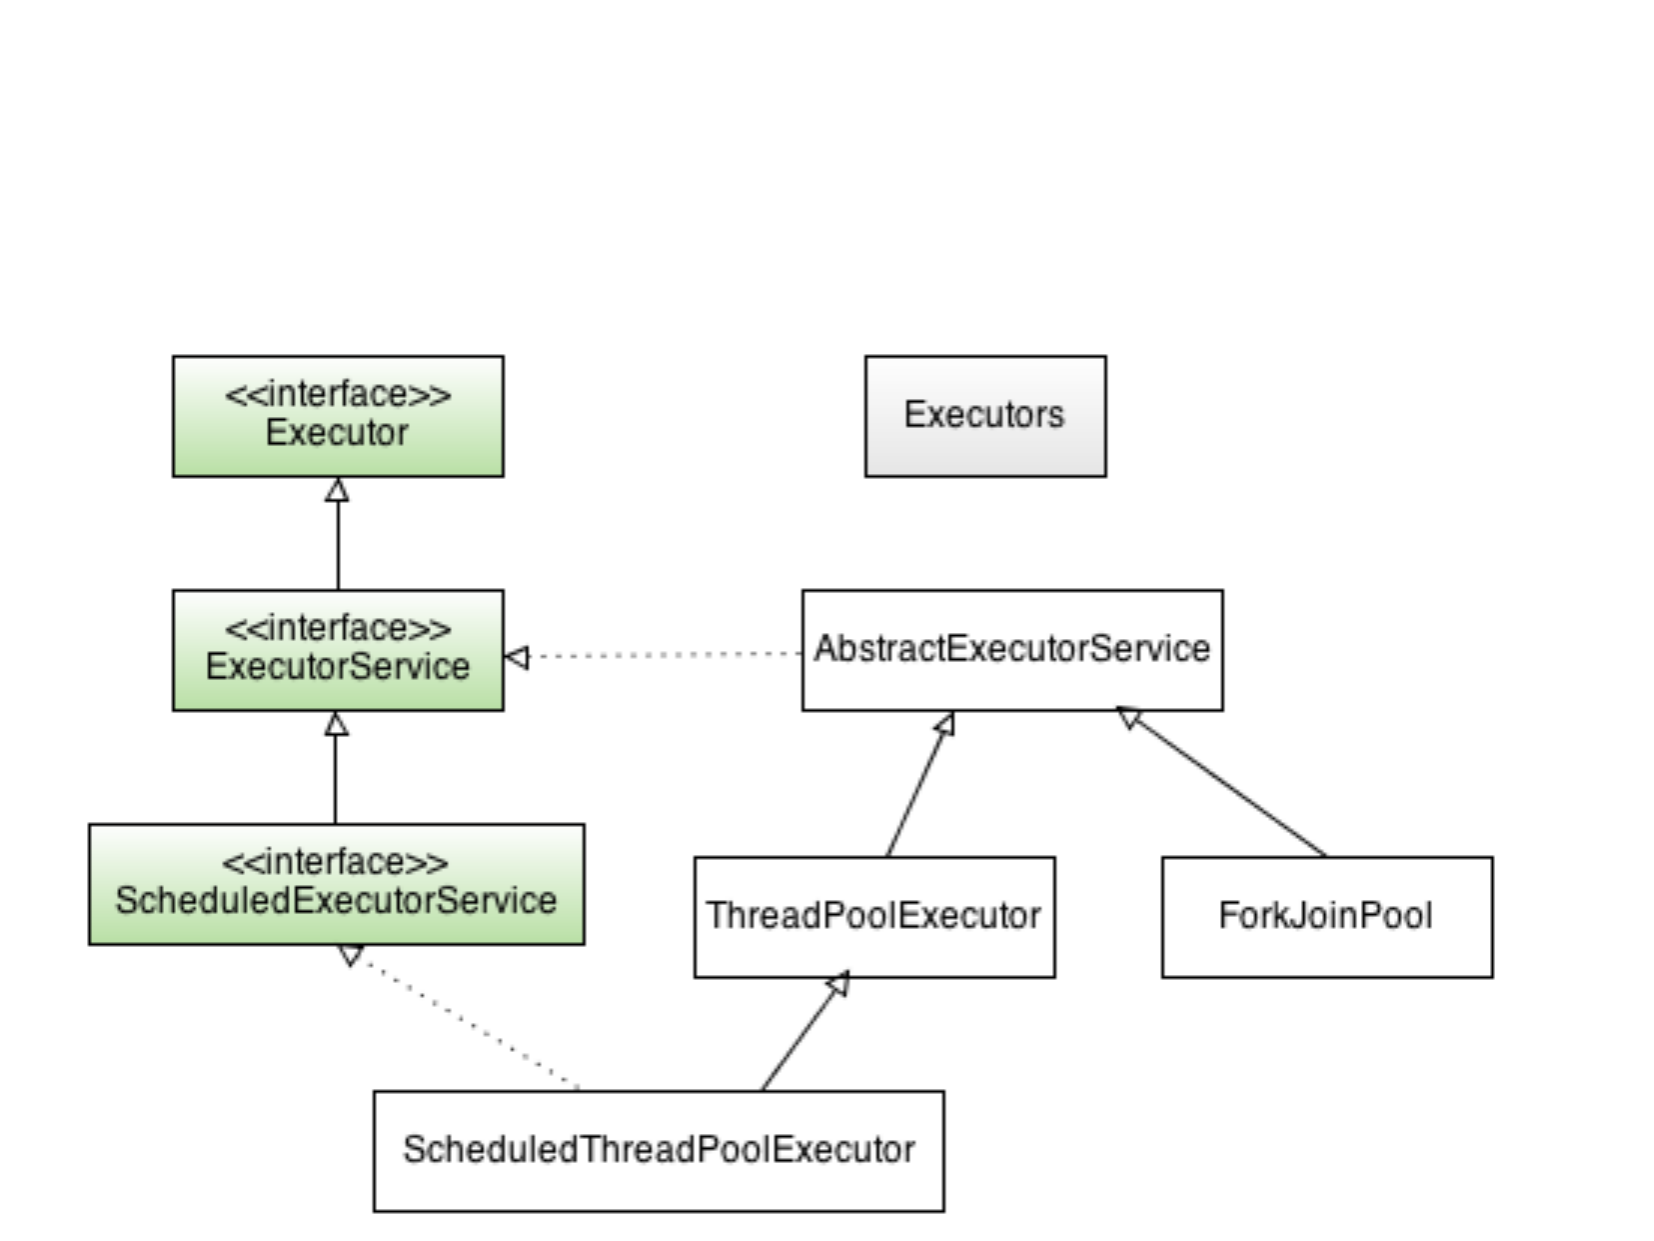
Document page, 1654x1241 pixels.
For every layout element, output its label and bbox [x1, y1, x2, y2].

picture [77, 344, 1504, 1223]
